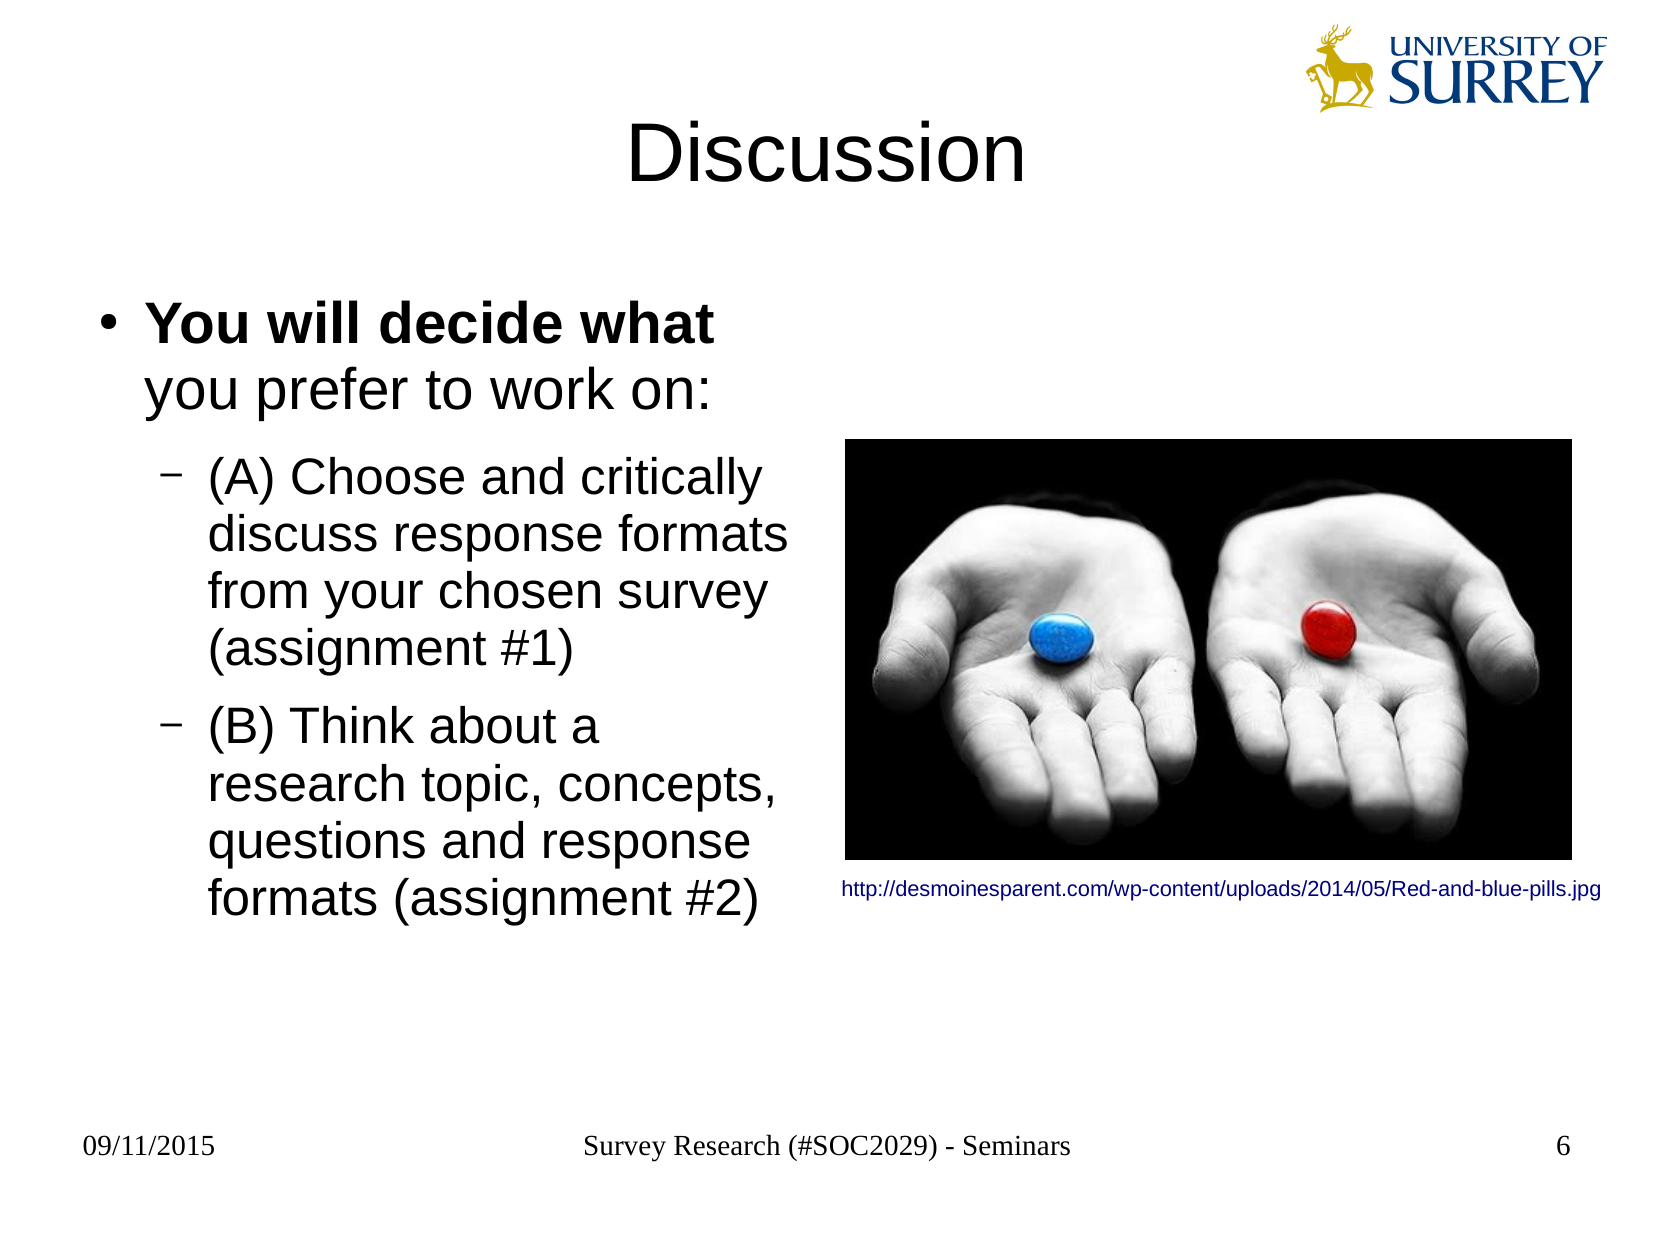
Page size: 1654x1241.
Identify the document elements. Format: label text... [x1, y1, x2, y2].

text_box http://desmoinesparent.com/wp-content/uploads/2014/05/Red-and-blue-pills.jpg [826, 869, 1619, 934]
title Discussion [82, 49, 1571, 257]
list You will decide what you prefer to work on: (A) Choose and critically discuss response formats from your chosen survey (assignment #1) (B) Think about a research topic, concepts, questions and response formats (assignment #2) [82, 290, 809, 1010]
picture [845, 439, 1572, 860]
picture [1306, 23, 1607, 113]
